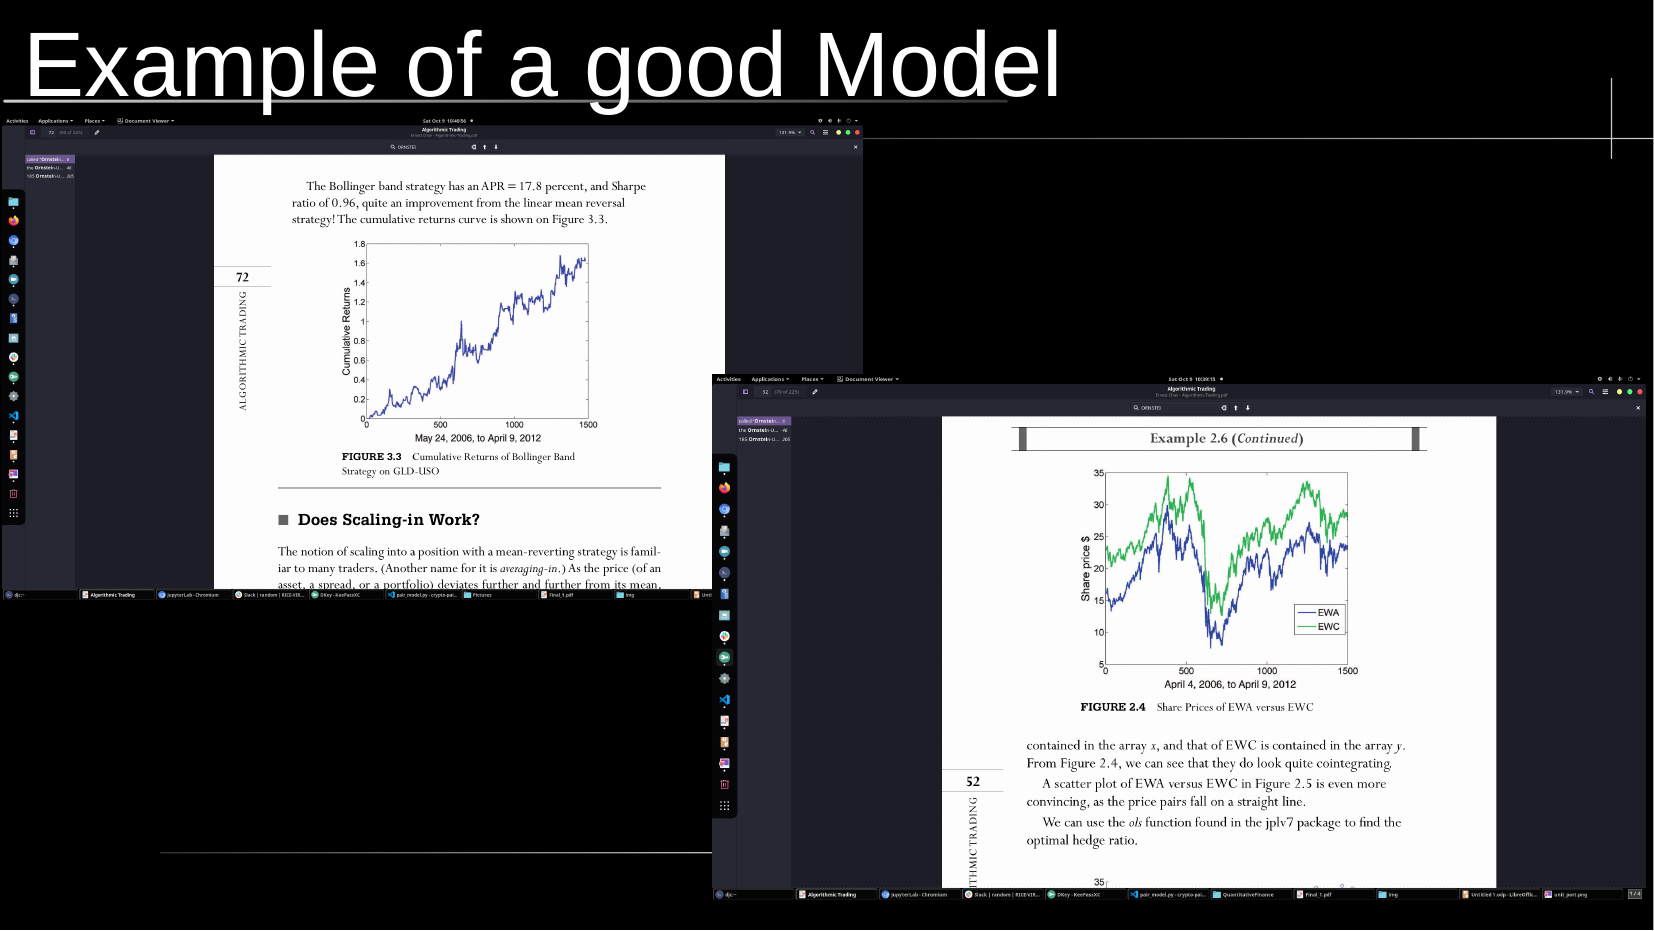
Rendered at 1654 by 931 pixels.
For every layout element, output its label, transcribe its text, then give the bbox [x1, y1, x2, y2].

title Example of a good Model [23, 11, 1589, 119]
picture [2, 116, 1646, 901]
